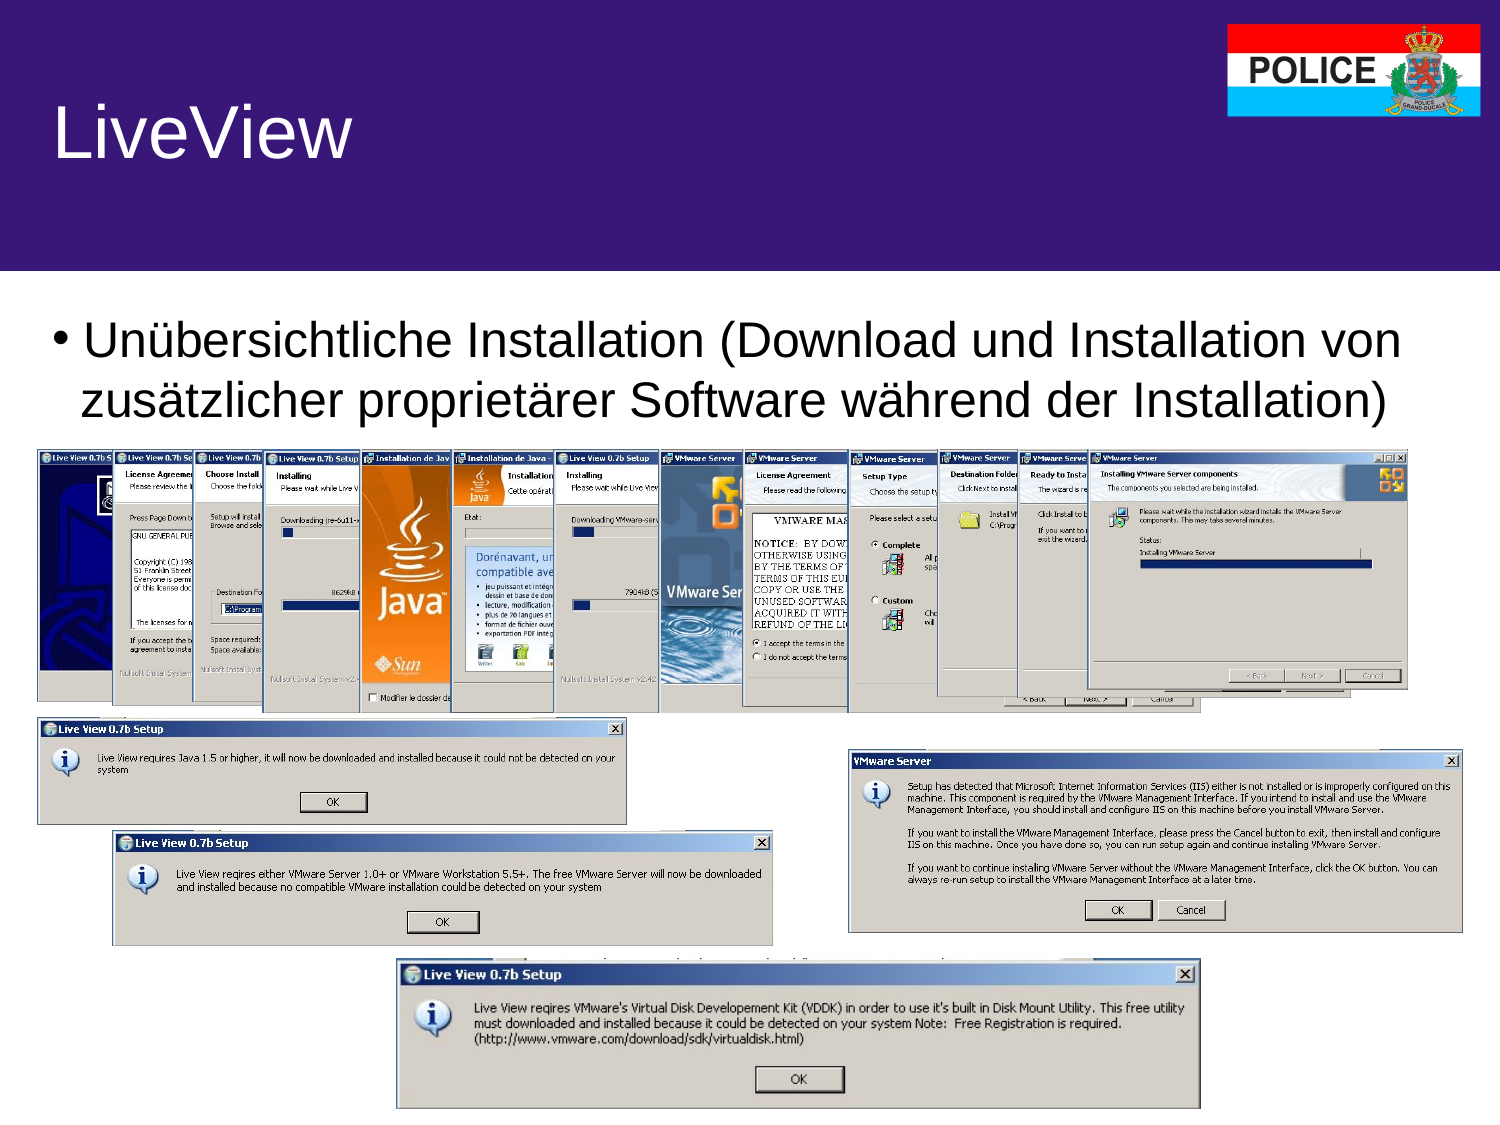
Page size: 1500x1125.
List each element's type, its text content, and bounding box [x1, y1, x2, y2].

picture [0, 0, 1500, 1125]
title LiveView [37, 2, 1201, 263]
text_box Unübersichtliche Installation (Download und Installation von zusätzlicher proprietärer Software während der Installation) [37, 299, 1463, 451]
